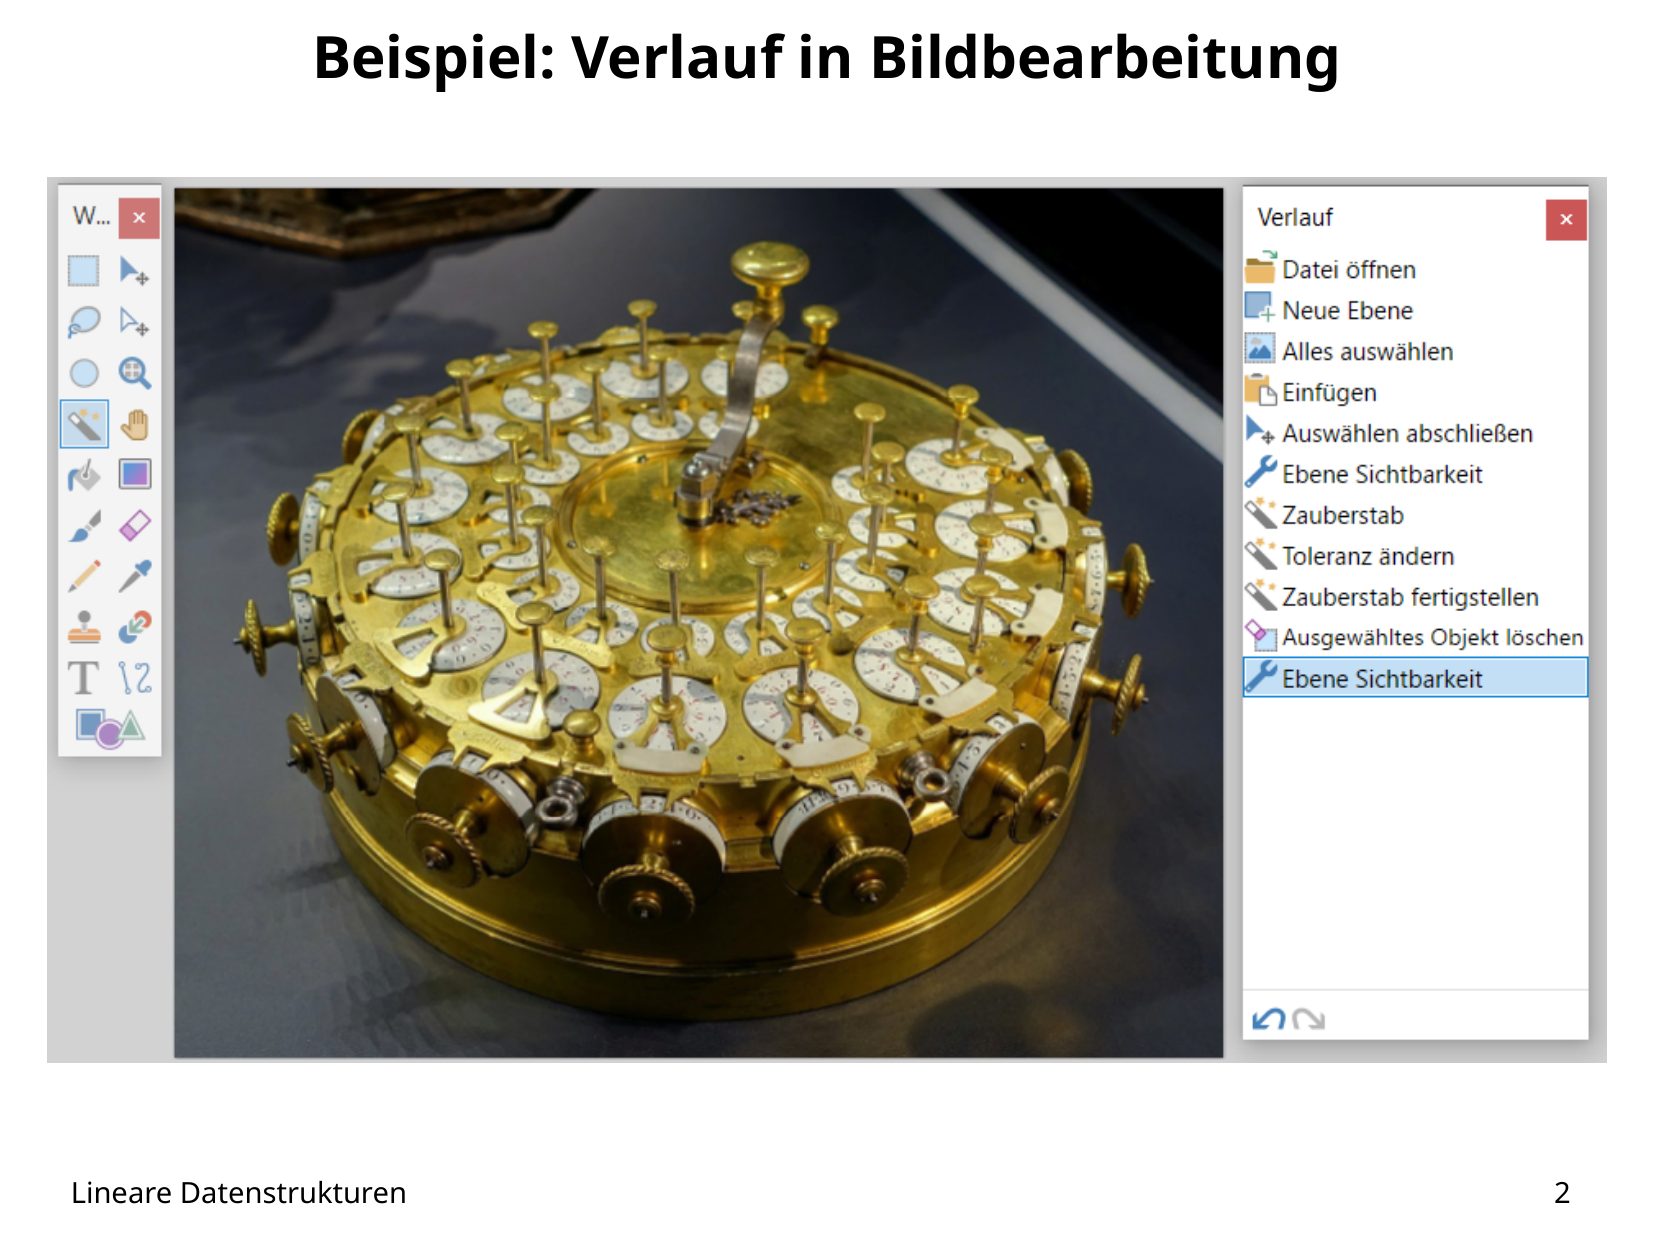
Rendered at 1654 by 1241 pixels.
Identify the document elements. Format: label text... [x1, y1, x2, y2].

title Beispiel: Verlauf in Bildbearbeitung [0, 5, 1654, 107]
picture [47, 177, 1607, 1063]
